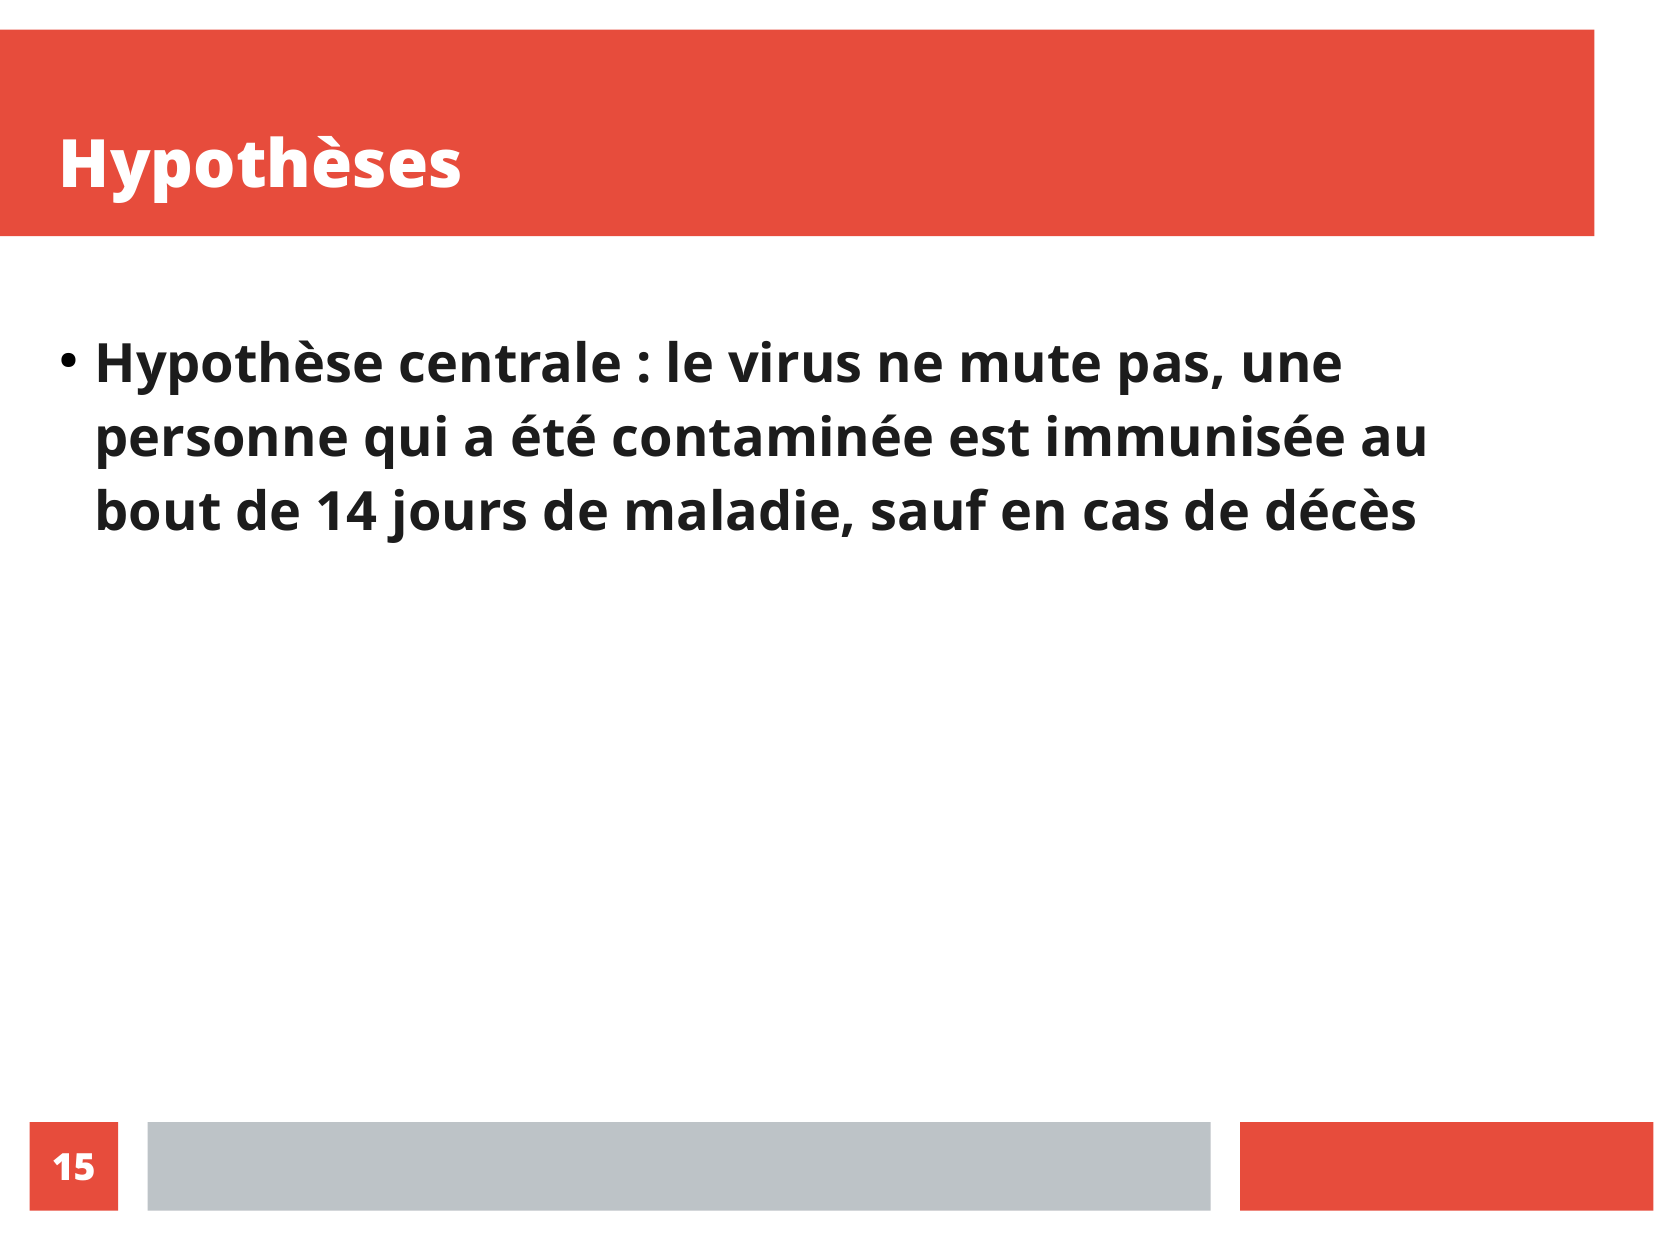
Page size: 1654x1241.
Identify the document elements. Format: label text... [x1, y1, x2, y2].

title Hypothèses [59, 59, 1595, 207]
list Hypothèse centrale : le virus ne mute pas, une personne qui a été contaminée est immunisée au bout de 14 jours de maladie, sauf en cas de décès [59, 324, 1565, 1093]
